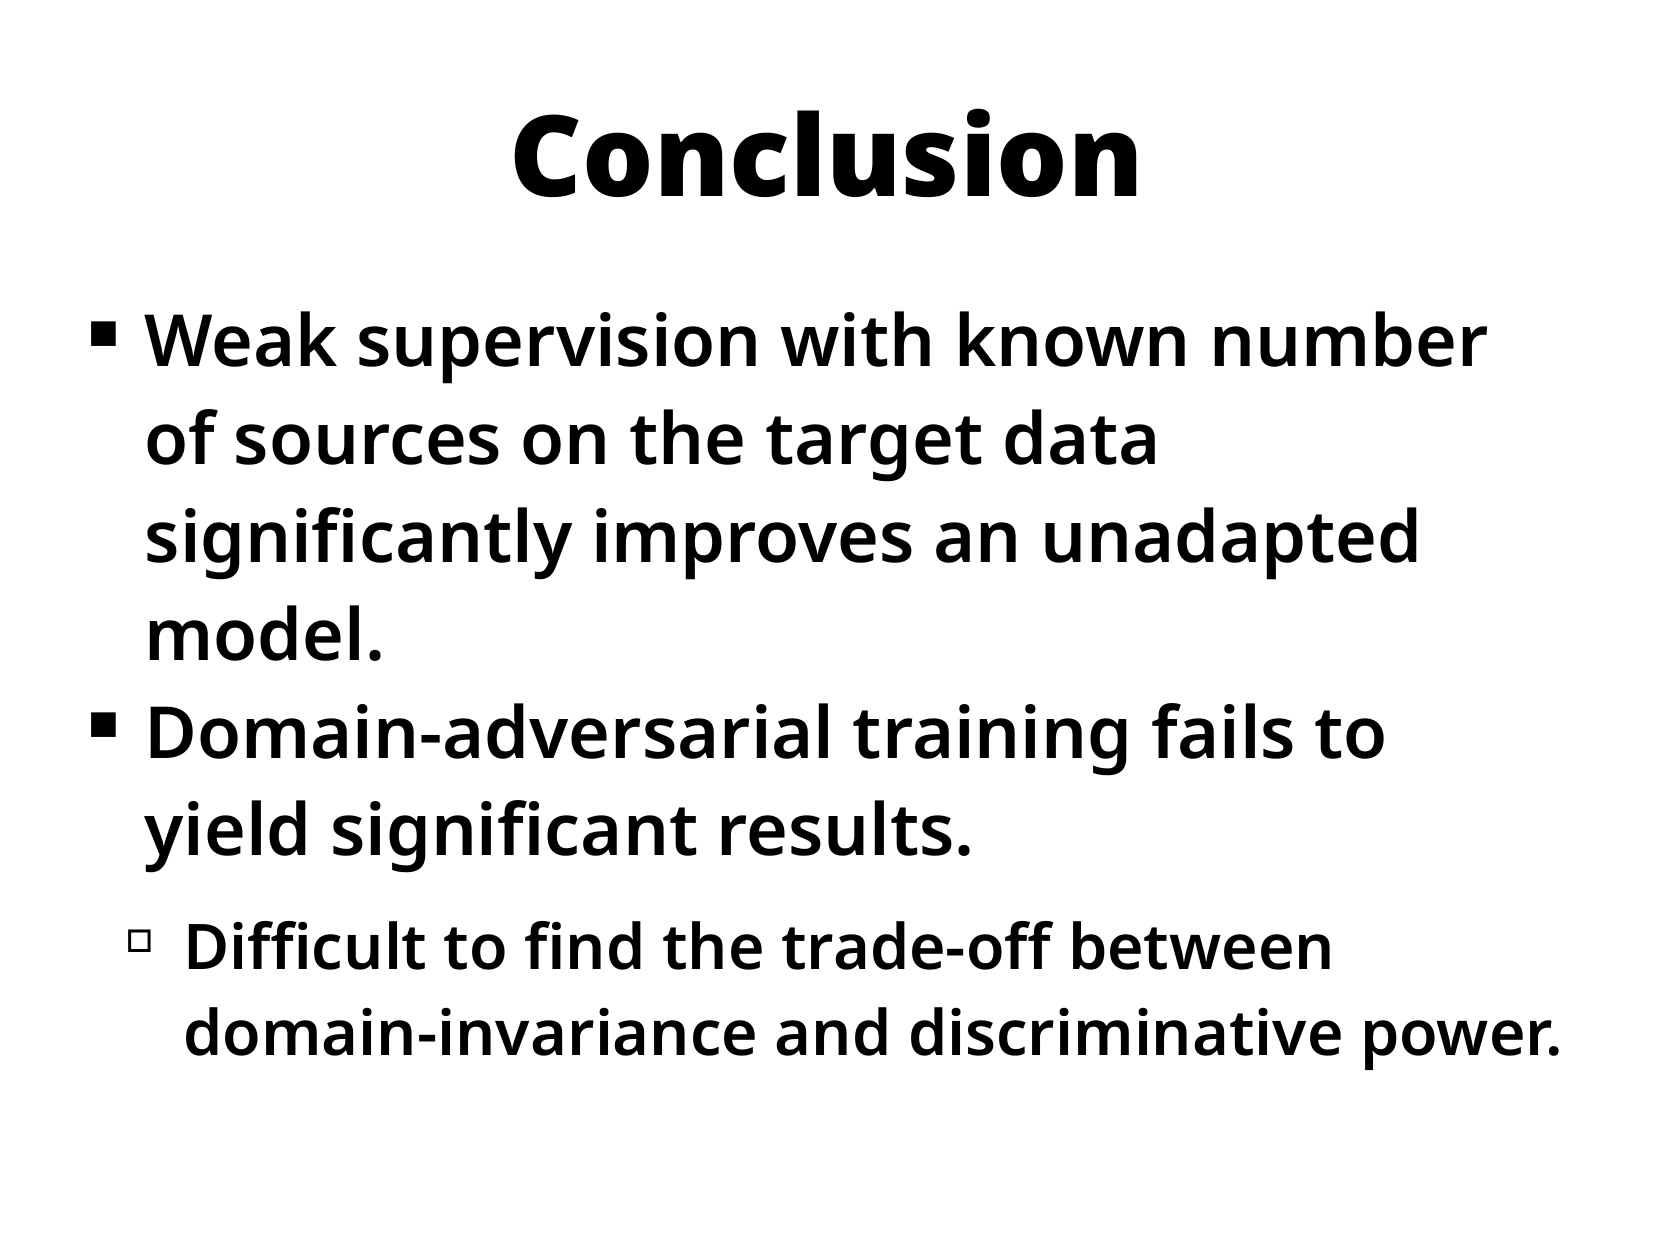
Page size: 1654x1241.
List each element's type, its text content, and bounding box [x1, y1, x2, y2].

title Conclusion [82, 49, 1571, 257]
list Weak supervision with known number of sources on the target data significantly improves an unadapted model. Domain-adversarial training fails to yield significant results. Difficult to find the trade-off between domain-invariance and discriminative power. [82, 290, 1571, 1146]
